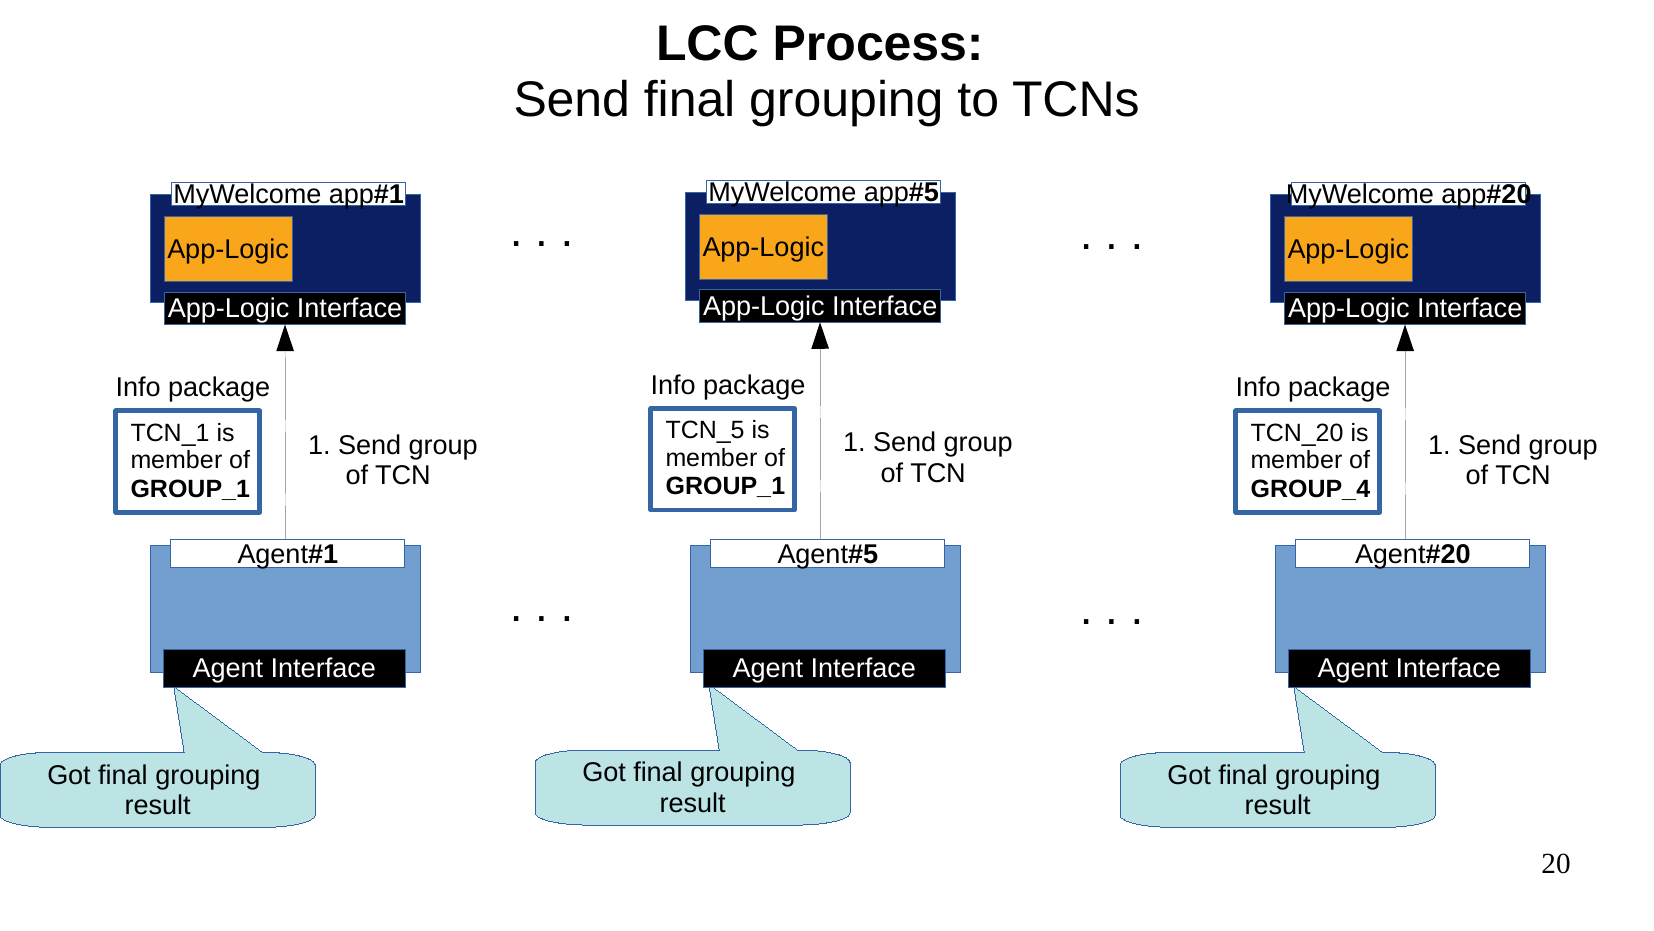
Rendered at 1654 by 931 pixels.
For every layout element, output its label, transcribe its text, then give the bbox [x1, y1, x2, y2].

text_box [150, 545, 421, 673]
text_box [685, 192, 956, 301]
text_box 1. Send group of TCN [1413, 422, 1621, 498]
text_box MyWelcome app#20 [1291, 182, 1526, 206]
text_box . . . [1065, 575, 1171, 663]
text_box MyWelcome app#5 [706, 180, 941, 204]
text_box App-Logic Interface [1284, 292, 1526, 325]
text_box App-Logic [1284, 216, 1413, 282]
text_box Agent Interface [163, 649, 406, 688]
text_box Got final grouping result [0, 688, 316, 828]
text_box Got final grouping result [1120, 688, 1436, 828]
text_box TCN_1 is member of GROUP_1 [115, 410, 275, 528]
text_box . . . [495, 197, 601, 285]
text_box Agent Interface [1288, 649, 1531, 688]
text_box App-Logic [164, 216, 293, 282]
text_box MyWelcome app#1 [171, 182, 406, 206]
text_box App-Logic Interface [164, 292, 406, 325]
text_box [1270, 194, 1541, 303]
text_box Info package [100, 364, 286, 410]
text_box Info package [1220, 364, 1406, 410]
text_box Got final grouping result [535, 688, 851, 826]
text_box 1. Send group of TCN [293, 422, 500, 498]
text_box [150, 194, 421, 303]
text_box 1. Send group of TCN [828, 420, 1036, 496]
text_box Agent#5 [710, 539, 945, 568]
text_box Agent#20 [1295, 539, 1530, 568]
text_box App-Logic Interface [699, 289, 941, 323]
text_box . . . [1065, 200, 1171, 288]
title LCC Process: Send final grouping to TCNs [82, 15, 1571, 127]
text_box TCN_20 is member of GROUP_4 [1235, 410, 1395, 528]
text_box [1275, 545, 1546, 673]
text_box TCN_5 is member of GROUP_1 [650, 408, 810, 526]
text_box [690, 545, 961, 673]
text_box . . . [495, 572, 601, 660]
text_box Agent#1 [170, 539, 405, 568]
text_box Agent Interface [703, 649, 946, 688]
text_box Info package [635, 362, 821, 408]
text_box App-Logic [699, 214, 828, 280]
